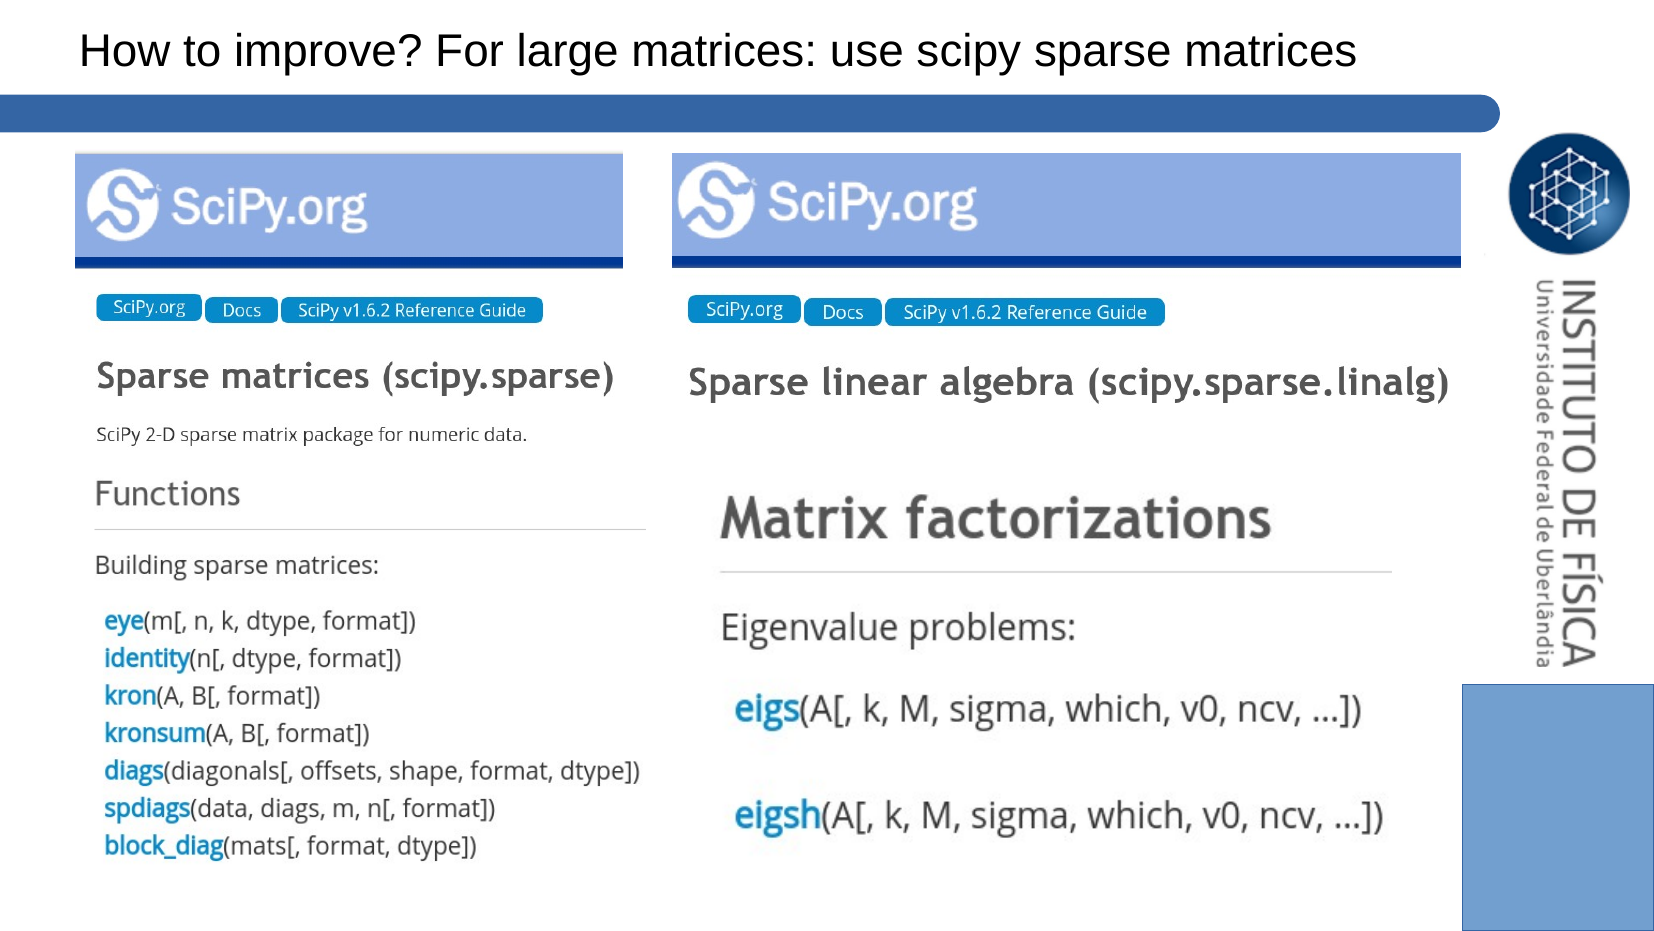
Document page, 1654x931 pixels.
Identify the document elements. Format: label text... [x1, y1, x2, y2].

picture [700, 479, 1392, 863]
picture [1485, 134, 1629, 666]
picture [672, 153, 1461, 427]
picture [75, 149, 623, 458]
title How to improve? For large matrices: use scipy sparse matrices [78, 25, 1568, 77]
picture [86, 469, 646, 875]
